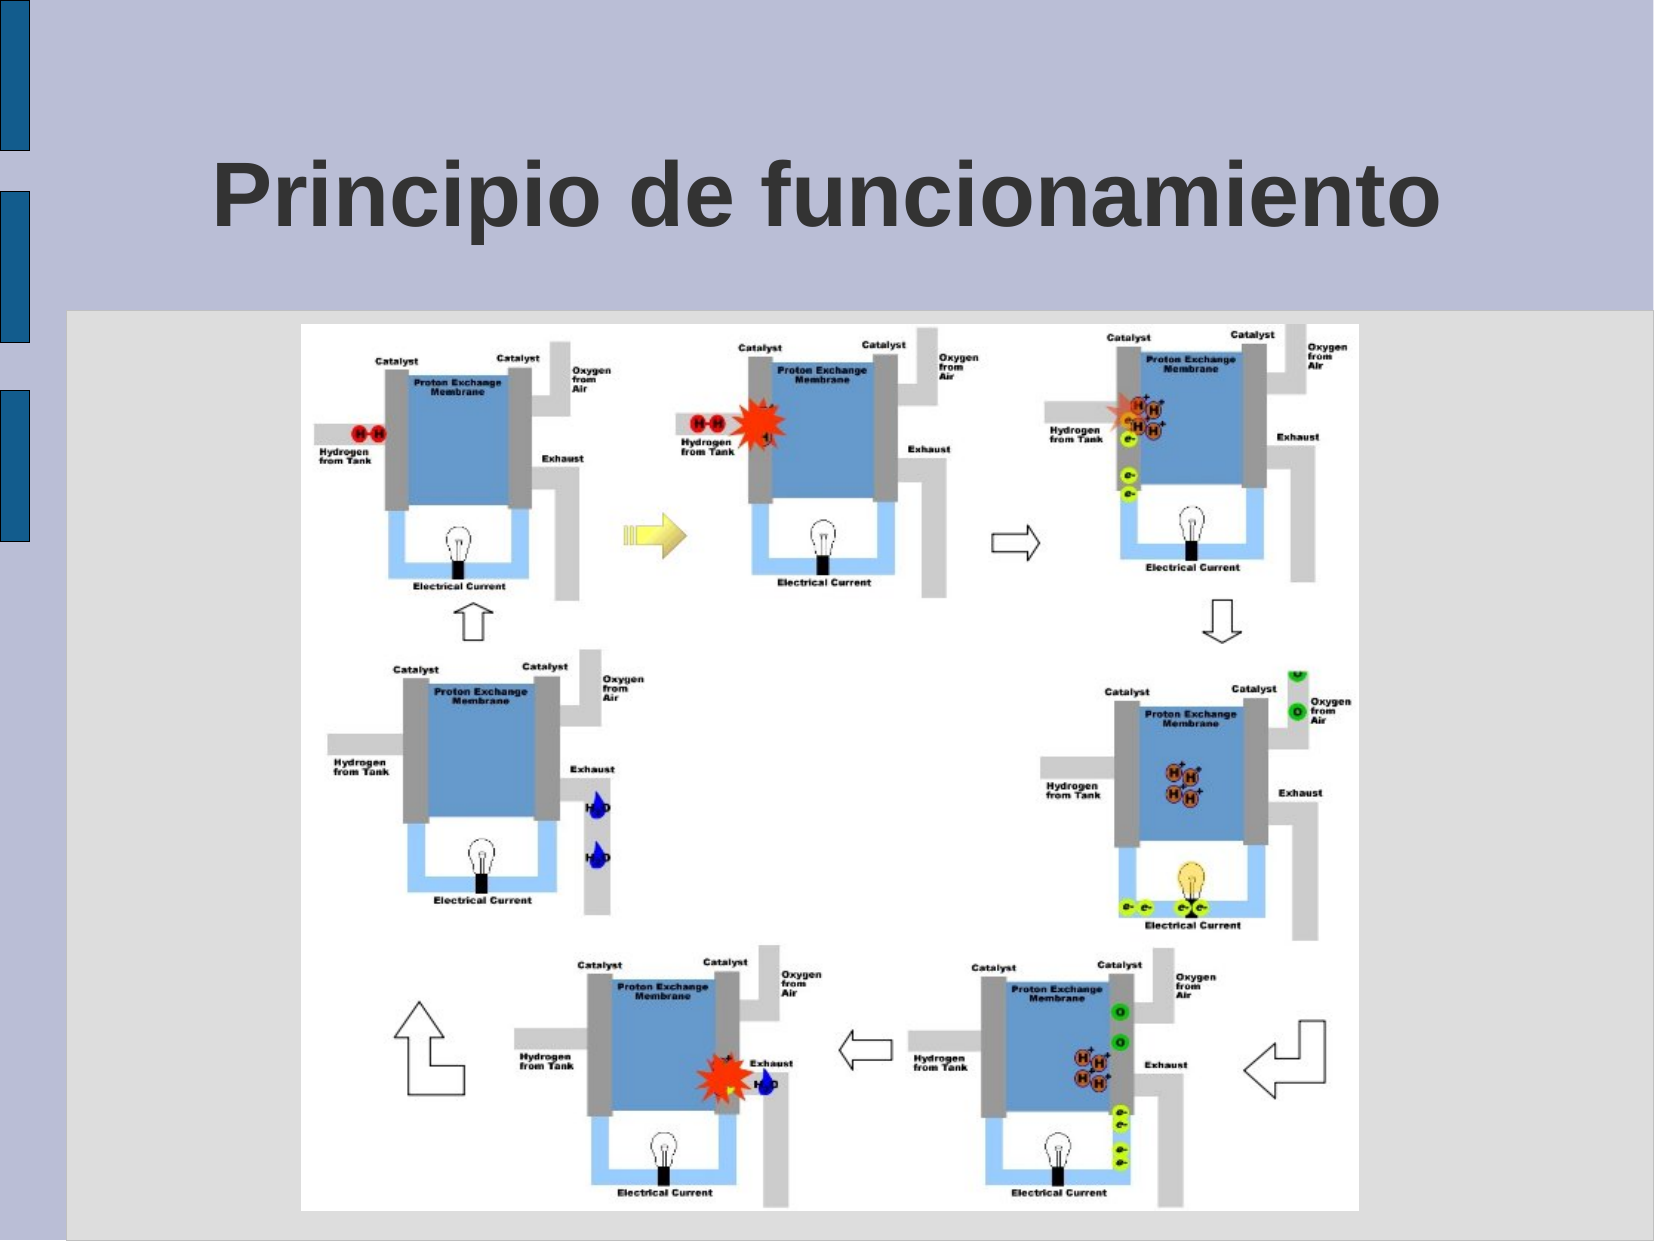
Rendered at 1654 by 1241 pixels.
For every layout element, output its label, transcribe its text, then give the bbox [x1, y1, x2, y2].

title Principio de funcionamiento [121, 98, 1534, 291]
picture [301, 324, 1359, 1211]
